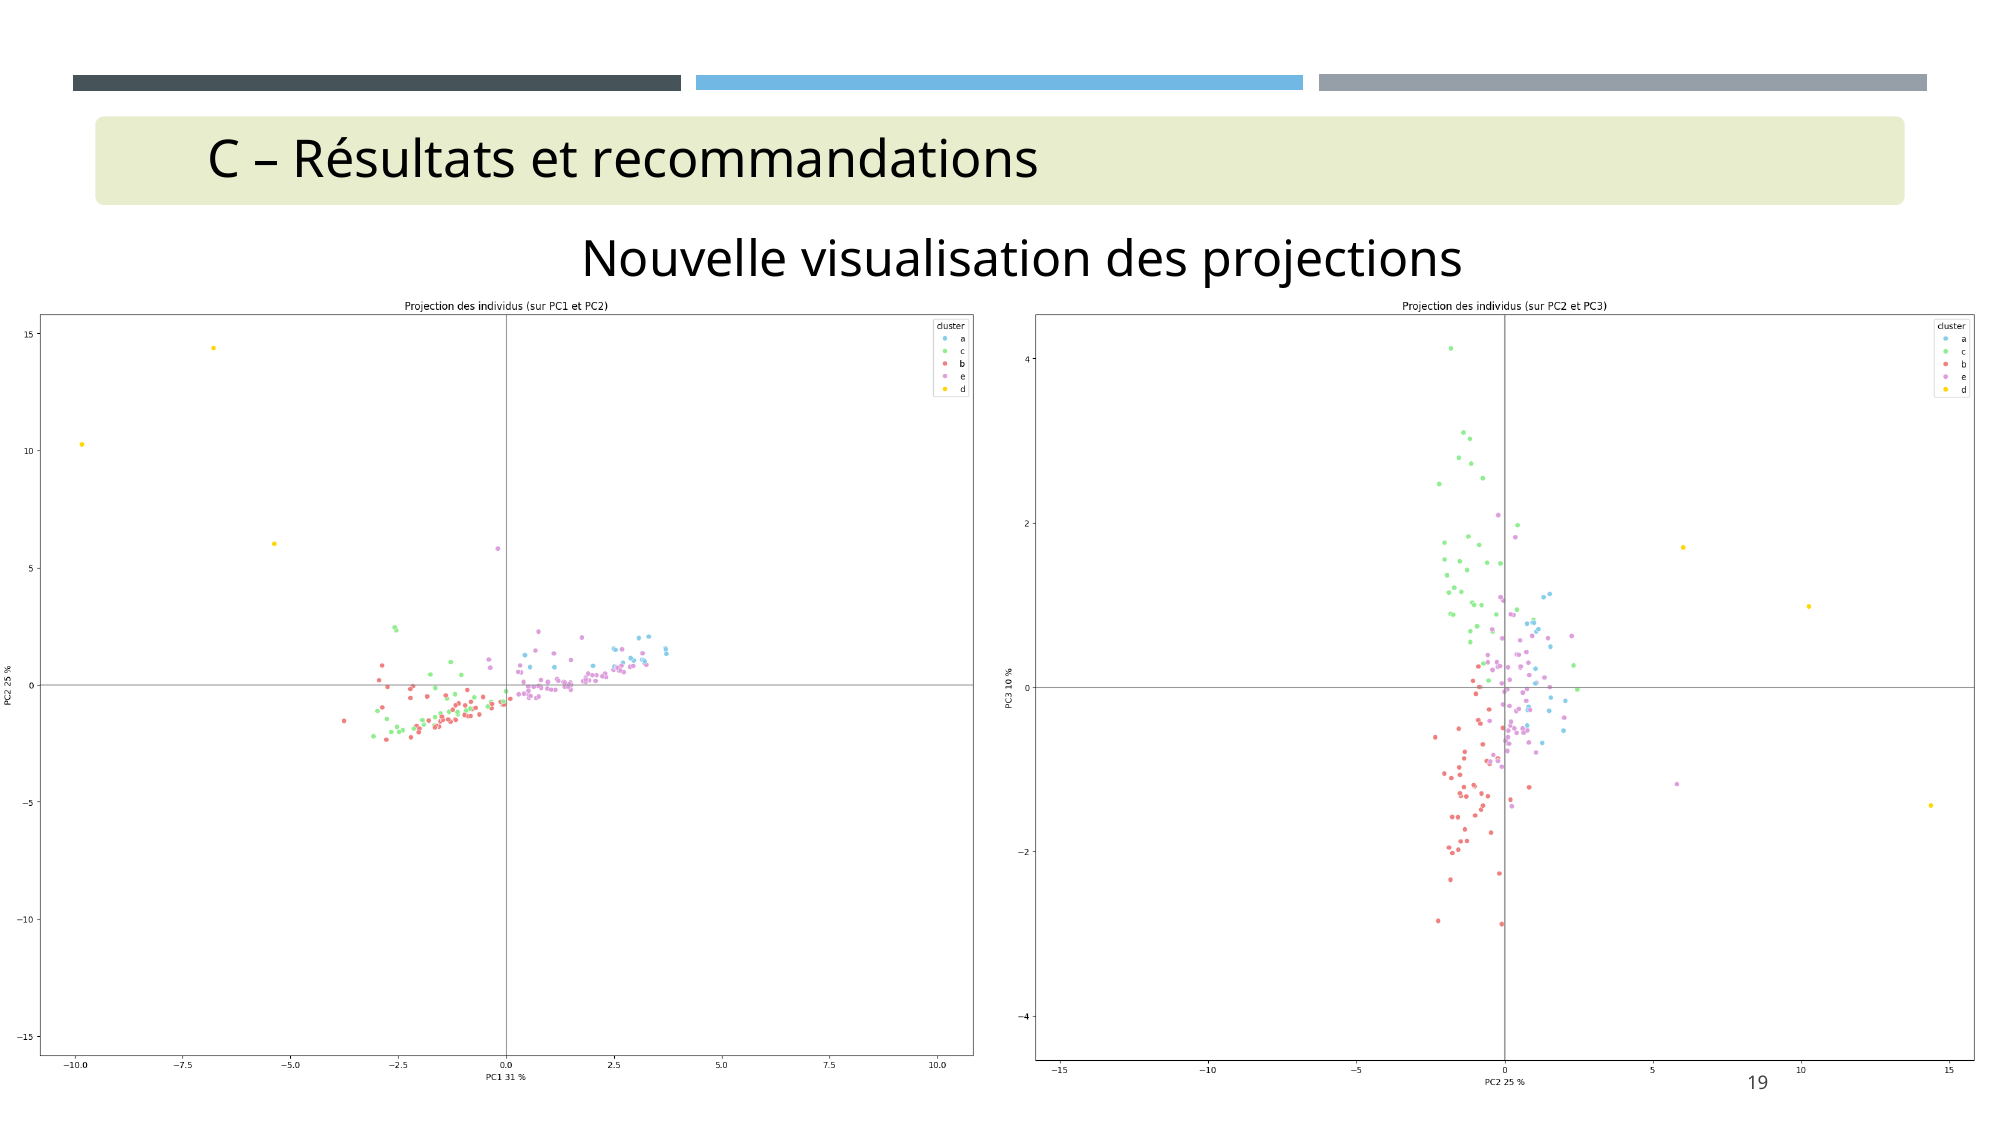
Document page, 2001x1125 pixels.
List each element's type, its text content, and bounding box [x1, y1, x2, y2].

text_box [1732, 1053, 1905, 1114]
text_box Nouvelle visualisation des projections [197, 219, 1848, 296]
text_box [95, 116, 197, 205]
text_box C – Résultats et recommandations [197, 116, 1905, 205]
picture [0, 295, 978, 1087]
picture [999, 295, 1979, 1092]
